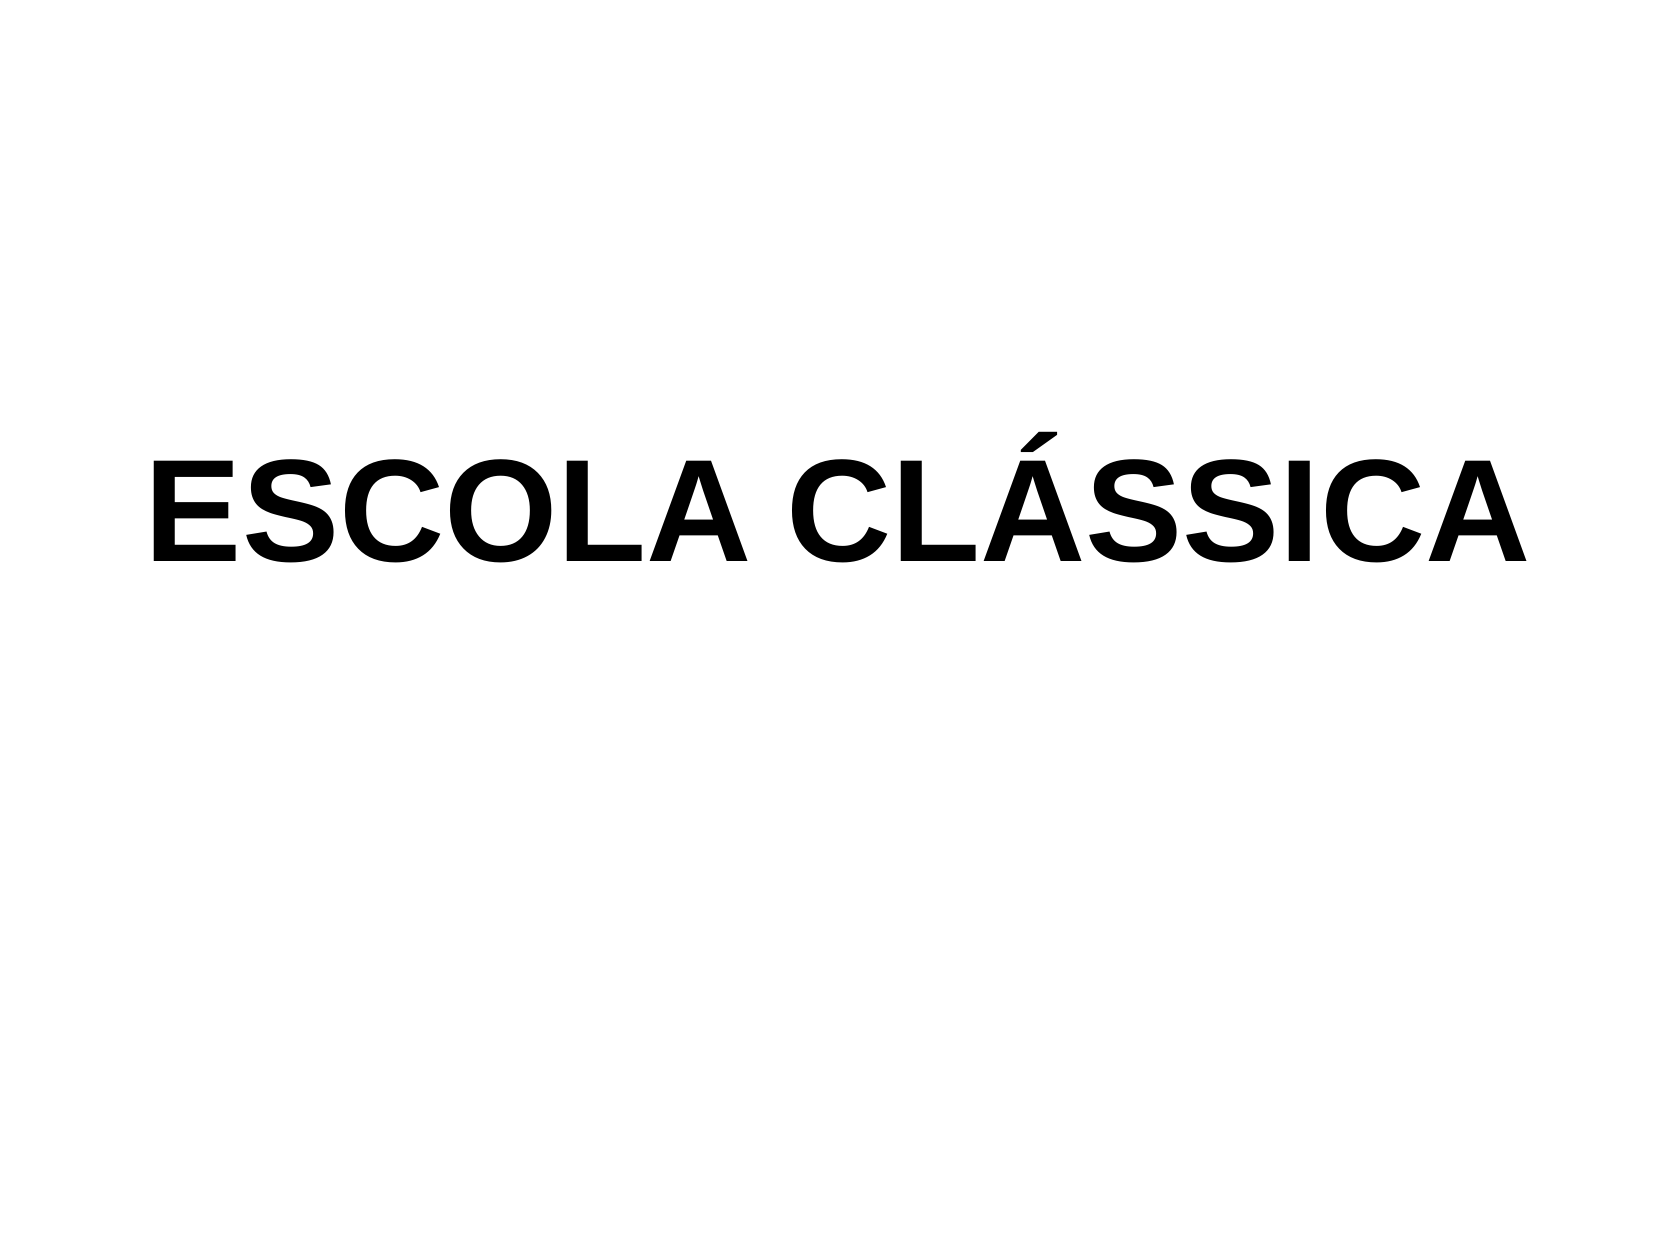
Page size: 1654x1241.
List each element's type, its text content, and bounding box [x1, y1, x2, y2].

title ESCOLA CLÁSSICA [94, 407, 1583, 615]
